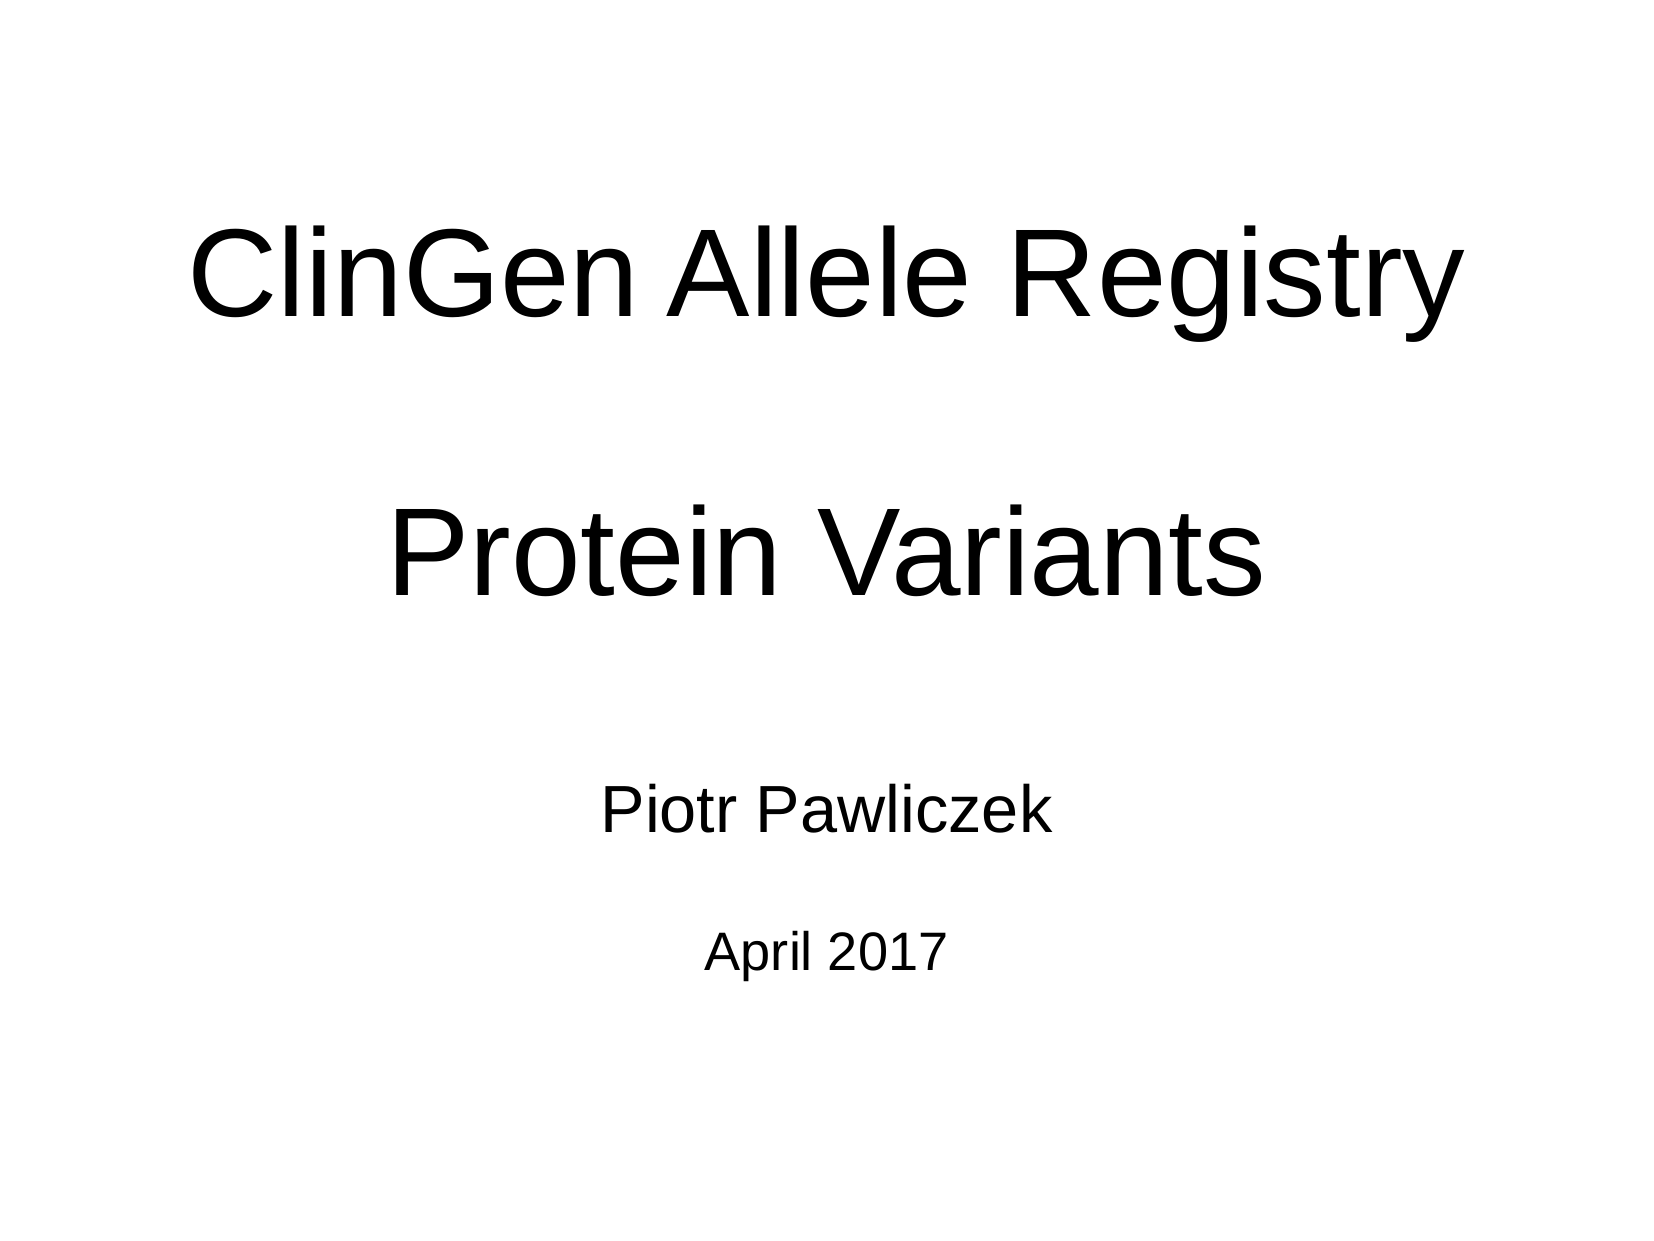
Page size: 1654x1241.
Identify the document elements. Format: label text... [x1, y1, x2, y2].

subtitle ClinGen Allele Registry Protein Variants Piotr Pawliczek April 2017 [82, 120, 1571, 1066]
